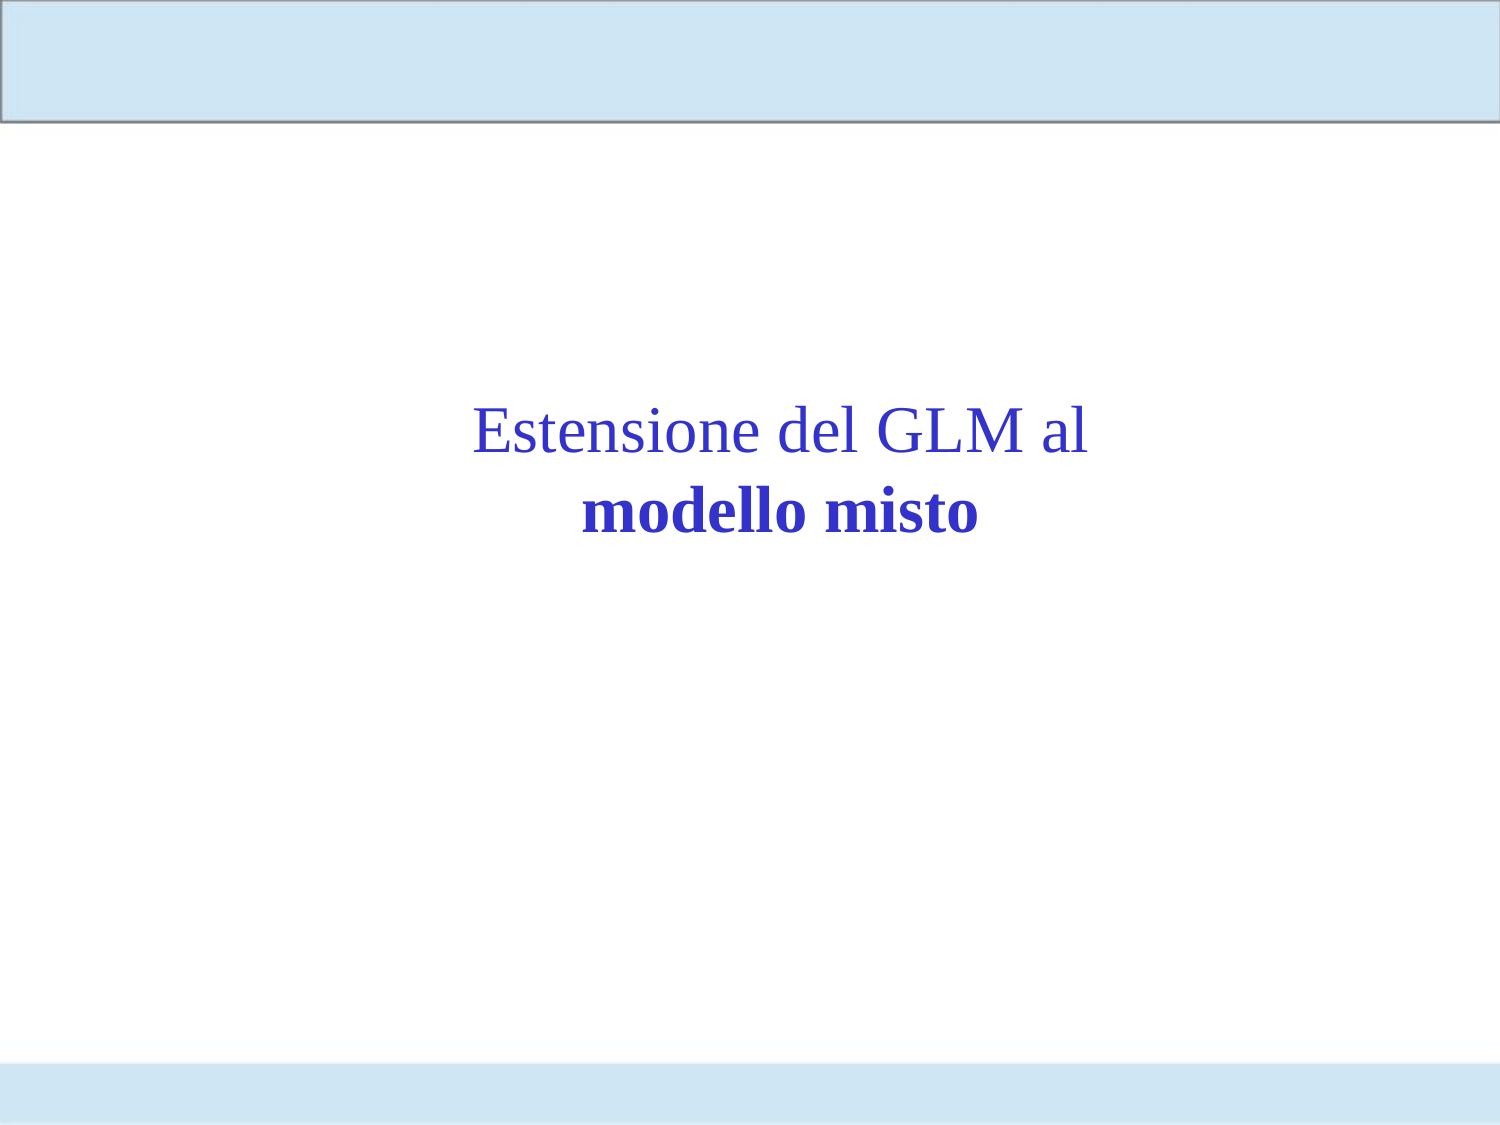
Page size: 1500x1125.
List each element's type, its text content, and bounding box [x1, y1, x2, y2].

picture [0, 0, 1500, 1125]
title Estensione del GLM al modello misto [249, 378, 1313, 634]
